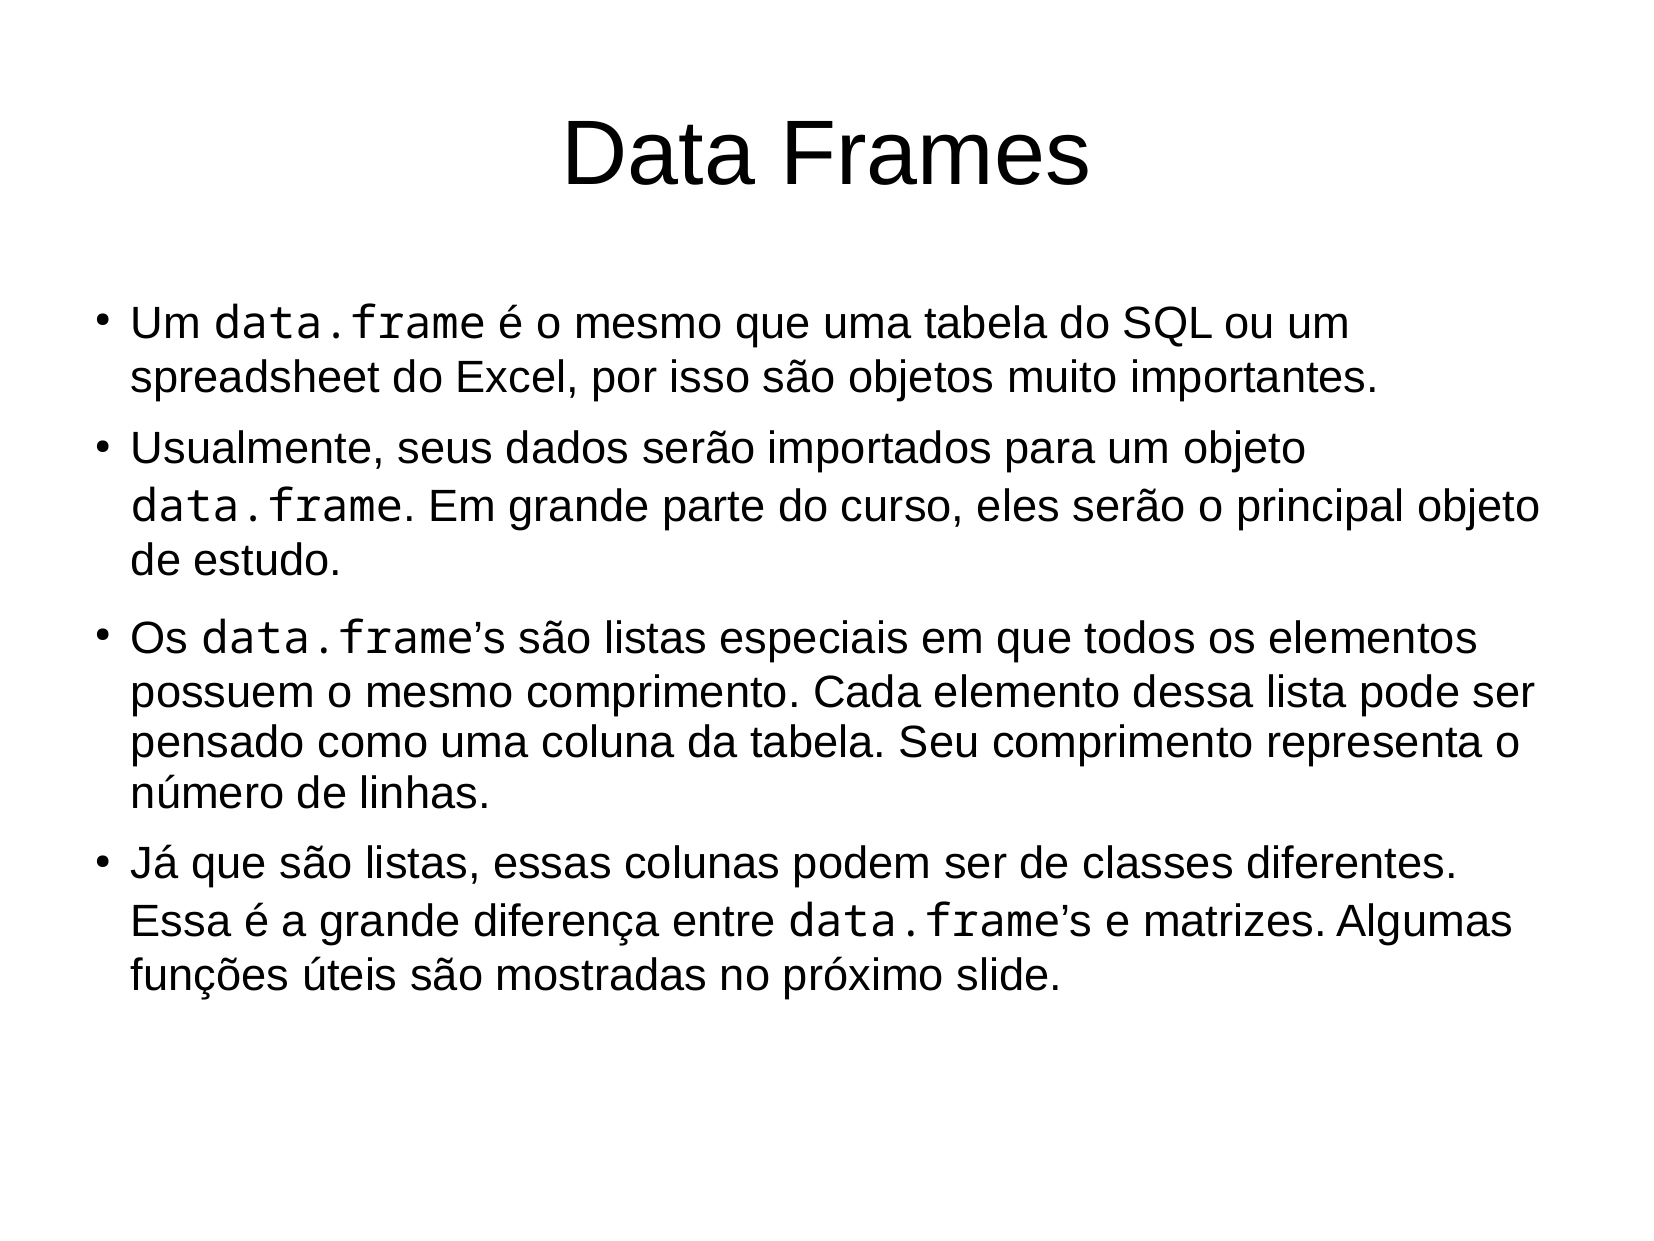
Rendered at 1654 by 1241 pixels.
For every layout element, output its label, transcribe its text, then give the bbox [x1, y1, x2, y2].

title Data Frames [82, 49, 1571, 257]
list Um data.frame é o mesmo que uma tabela do SQL ou um spreadsheet do Excel, por isso são objetos muito importantes. Usualmente, seus dados serão importados para um objeto data.frame. Em grande parte do curso, eles serão o principal objeto de estudo. Os data.frame’s são listas especiais em que todos os elementos possuem o mesmo comprimento. Cada elemento dessa lista pode ser pensado como uma coluna da tabela. Seu comprimento representa o número de linhas. Já que são listas, essas colunas podem ser de classes diferentes. Essa é a grande diferença entre data.frame’s e matrizes. Algumas funções úteis são mostradas no próximo slide. [82, 290, 1571, 1010]
